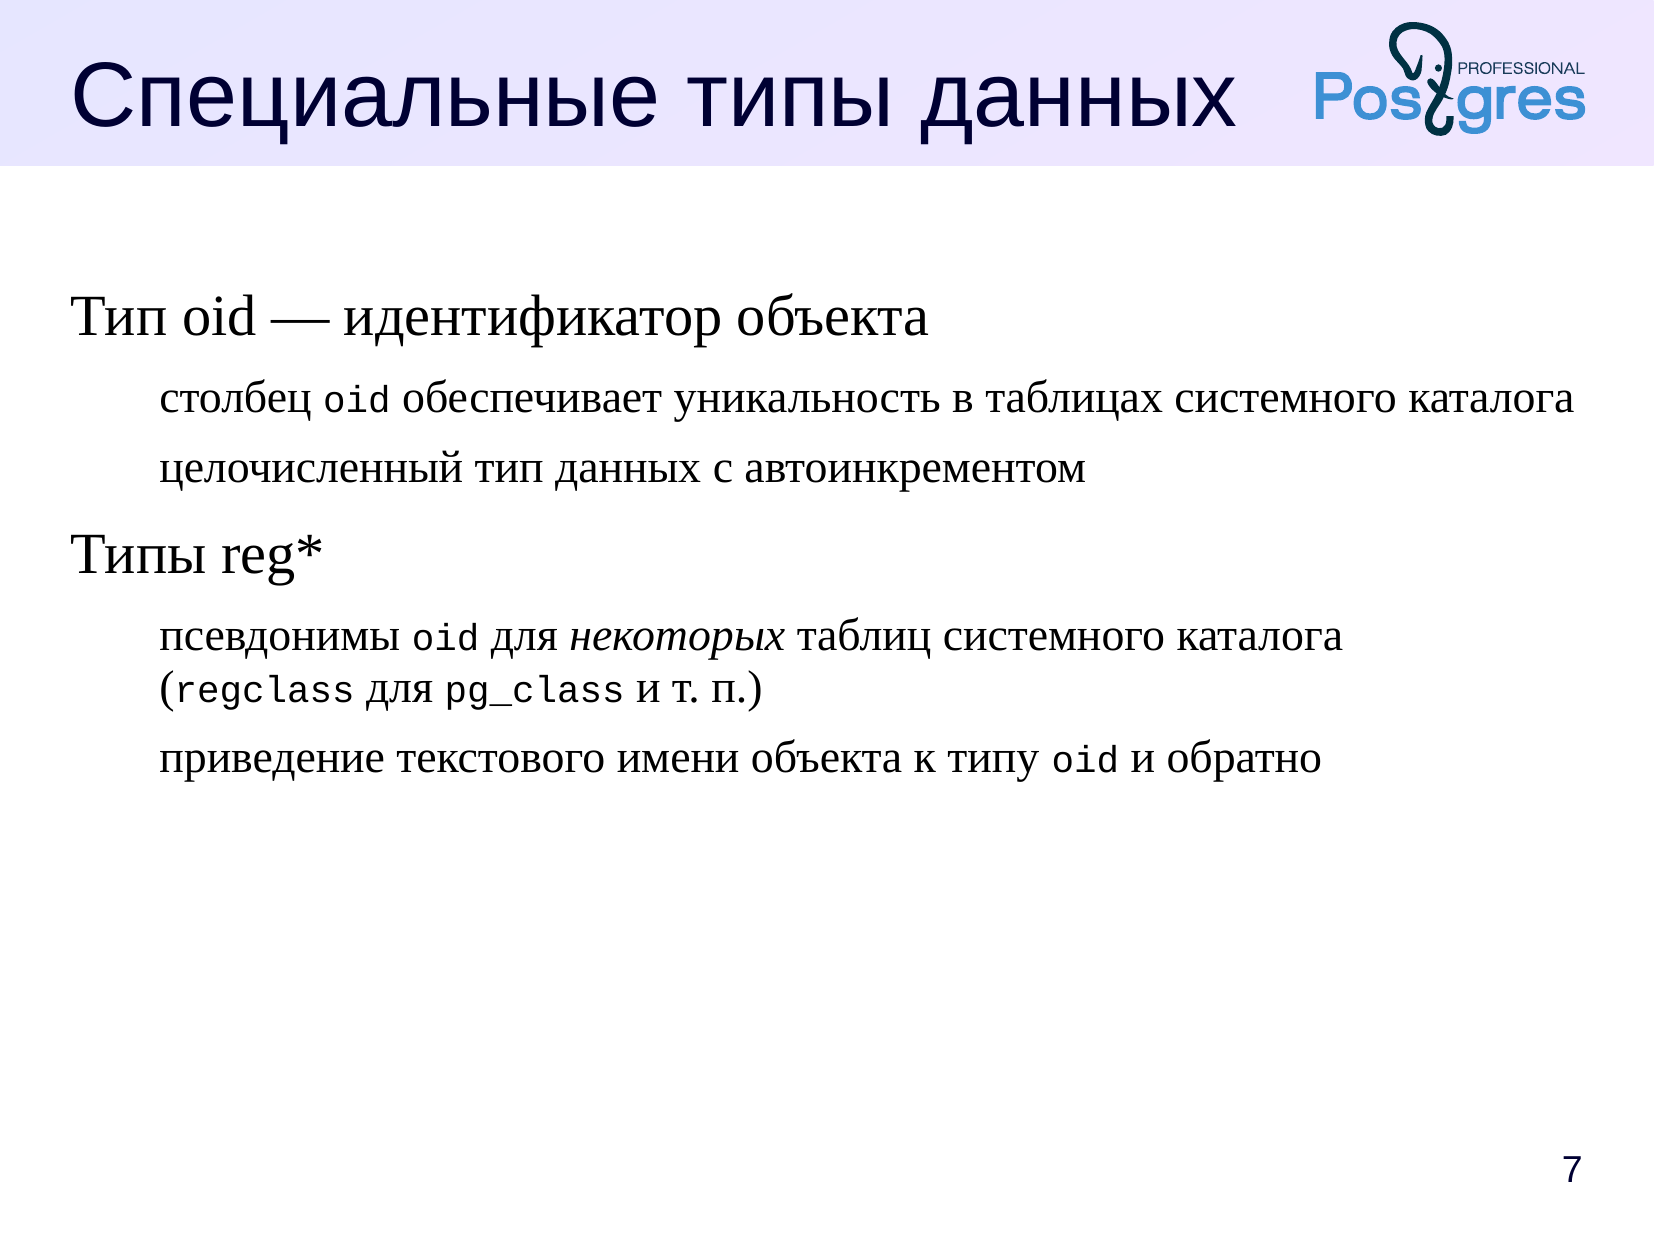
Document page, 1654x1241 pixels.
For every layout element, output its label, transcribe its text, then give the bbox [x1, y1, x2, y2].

title Специальные типы данных [70, 43, 1241, 147]
list Тип oid — идентификатор объекта столбец oid обеспечивает уникальность в таблицах системного каталога целочисленный тип данных с автоинкрементом Типы reg* псевдонимы oid для некоторых таблиц системного каталога (regclass для pg_class и т. п.) приведение текстового имени объекта к типу oid и обратно [70, 283, 1583, 1134]
